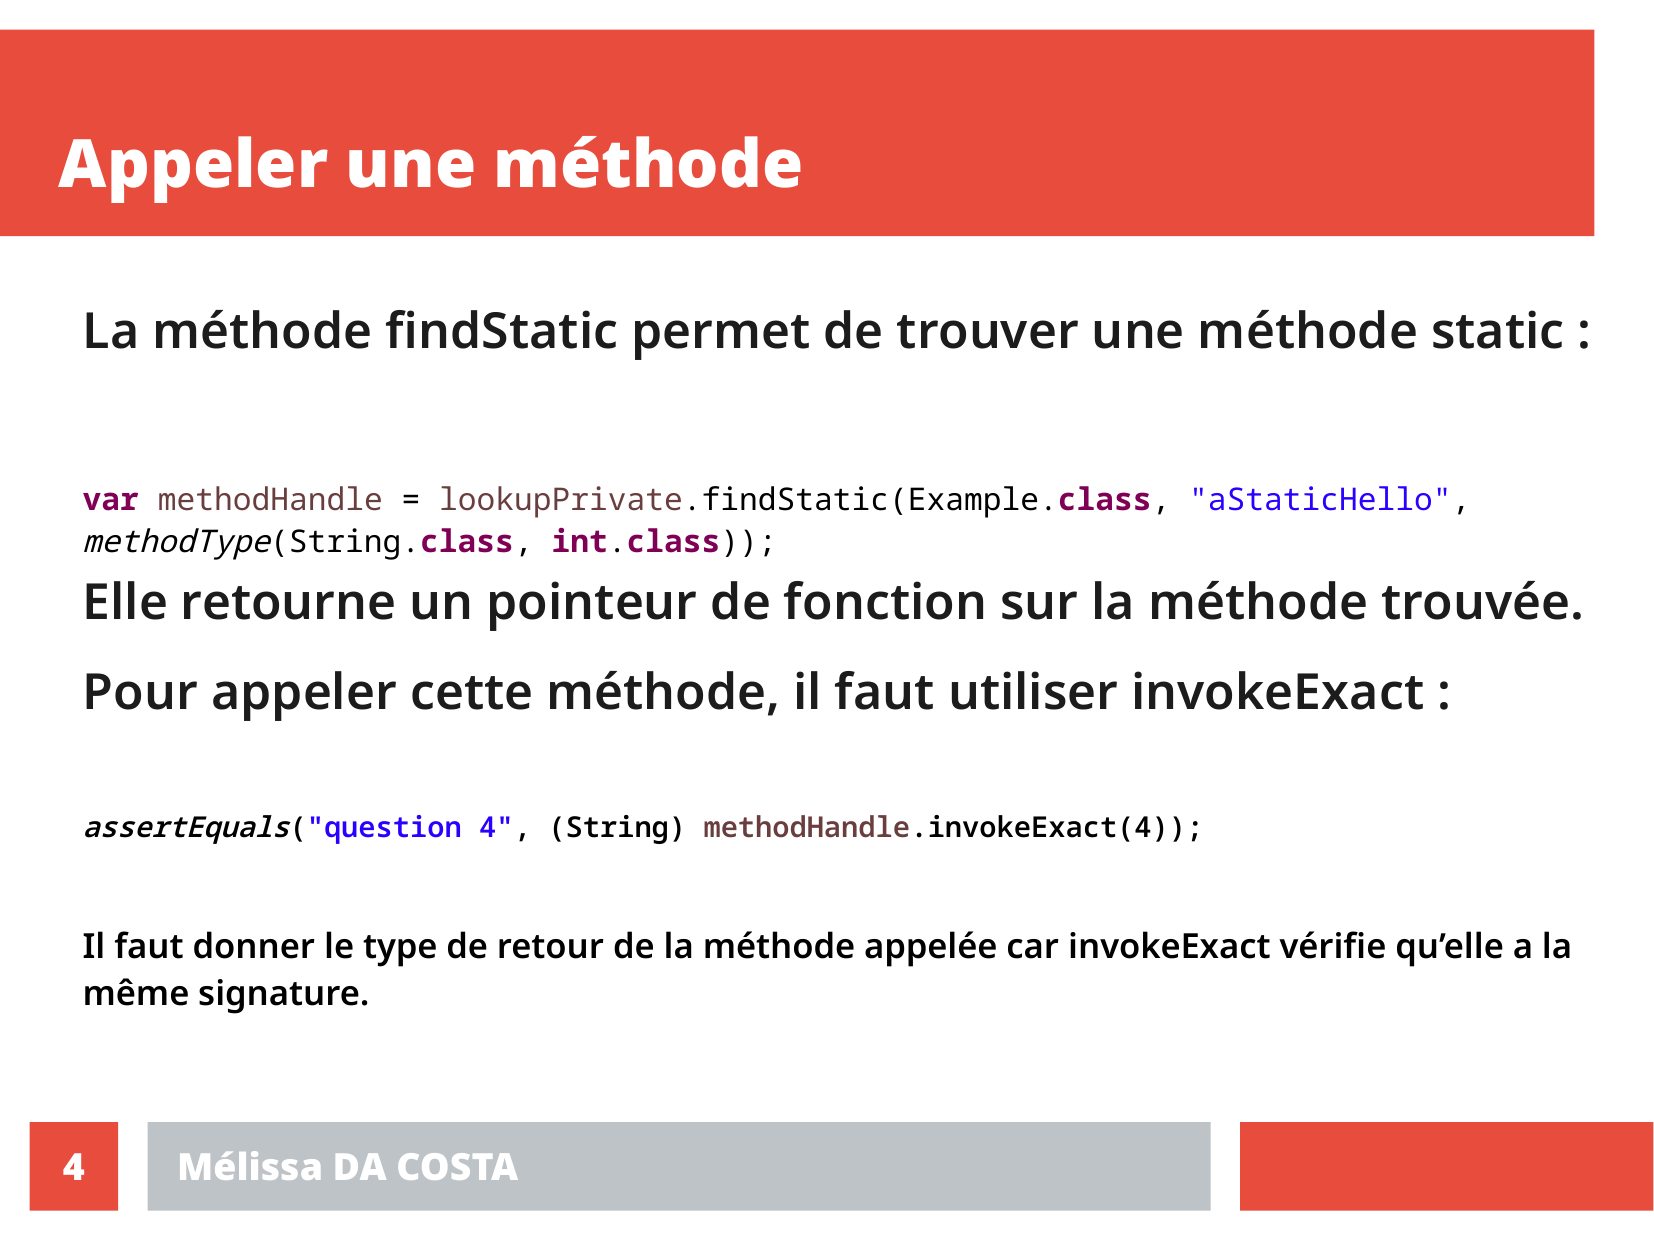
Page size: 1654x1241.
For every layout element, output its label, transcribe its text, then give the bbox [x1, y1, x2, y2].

text_box var methodHandle = lookupPrivate.findStatic(Example.class, "aStaticHello", methodType(String.class, int.class)); [68, 469, 1583, 556]
list La méthode findStatic permet de trouver une méthode static : Elle retourne un pointeur de fonction sur la méthode trouvée. Pour appeler cette méthode, il faut utiliser invokeExact : assertEquals("question 4", (String) methodHandle.invokeExact(4)); Il faut donner le type de retour de la méthode appelée car invokeExact vérifie qu’elle a la même signature. [82, 295, 1595, 1111]
title Appeler une méthode [59, 59, 1595, 207]
